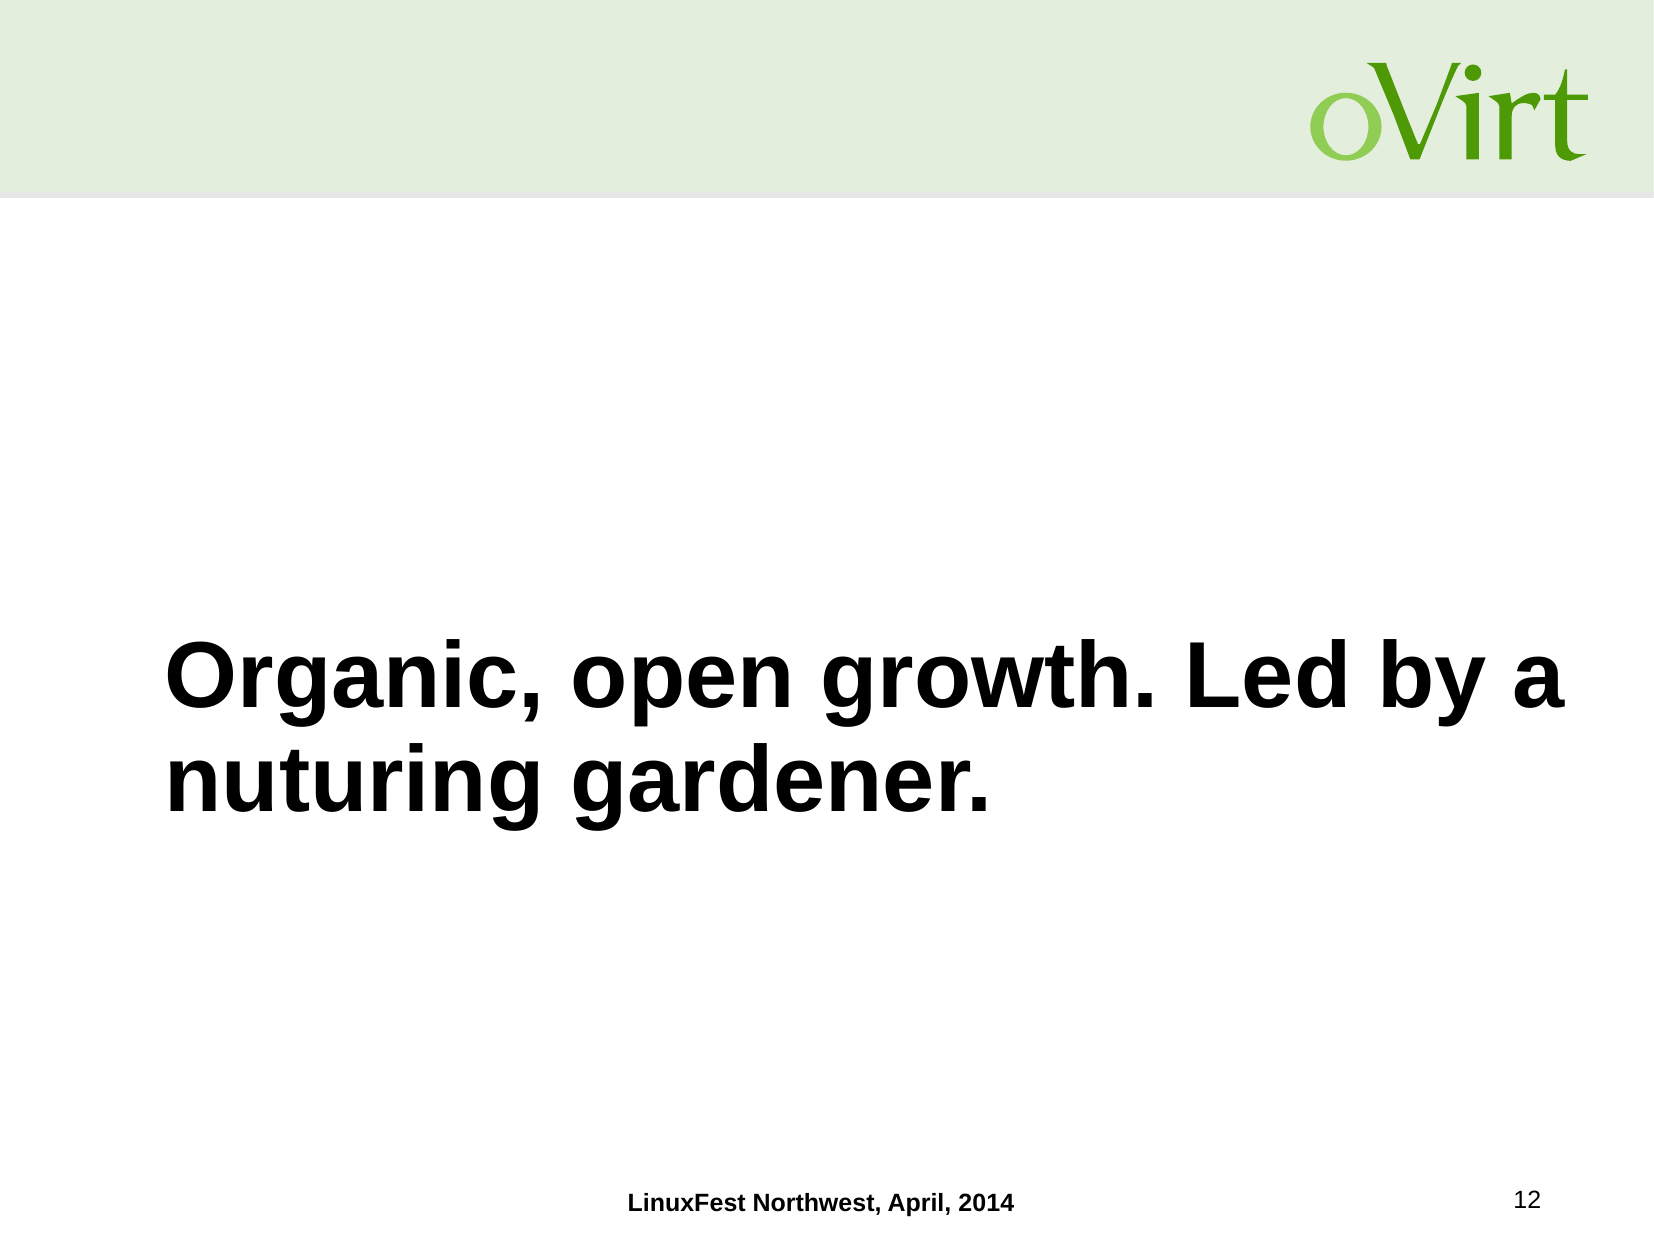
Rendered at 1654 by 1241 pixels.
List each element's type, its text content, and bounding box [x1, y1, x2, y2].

text_box Organic, open growth. Led by a nuturing gardener. [150, 615, 1654, 839]
